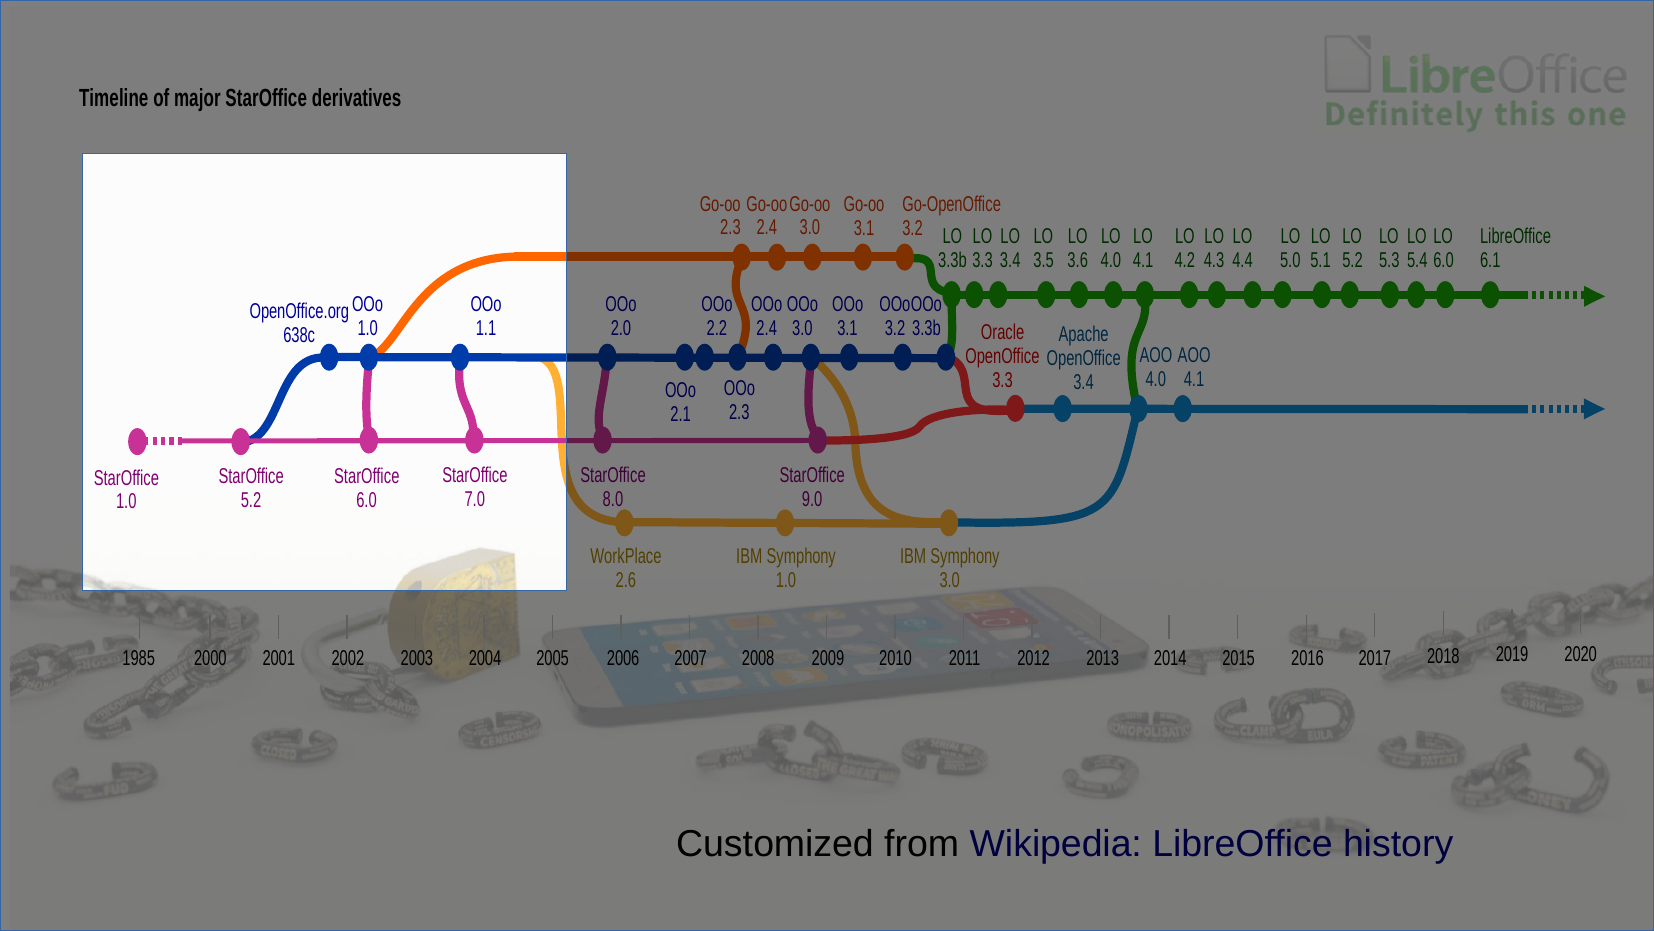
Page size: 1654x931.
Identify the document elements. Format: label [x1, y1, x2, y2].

text_box [0, 0, 1654, 931]
picture [83, 154, 566, 590]
